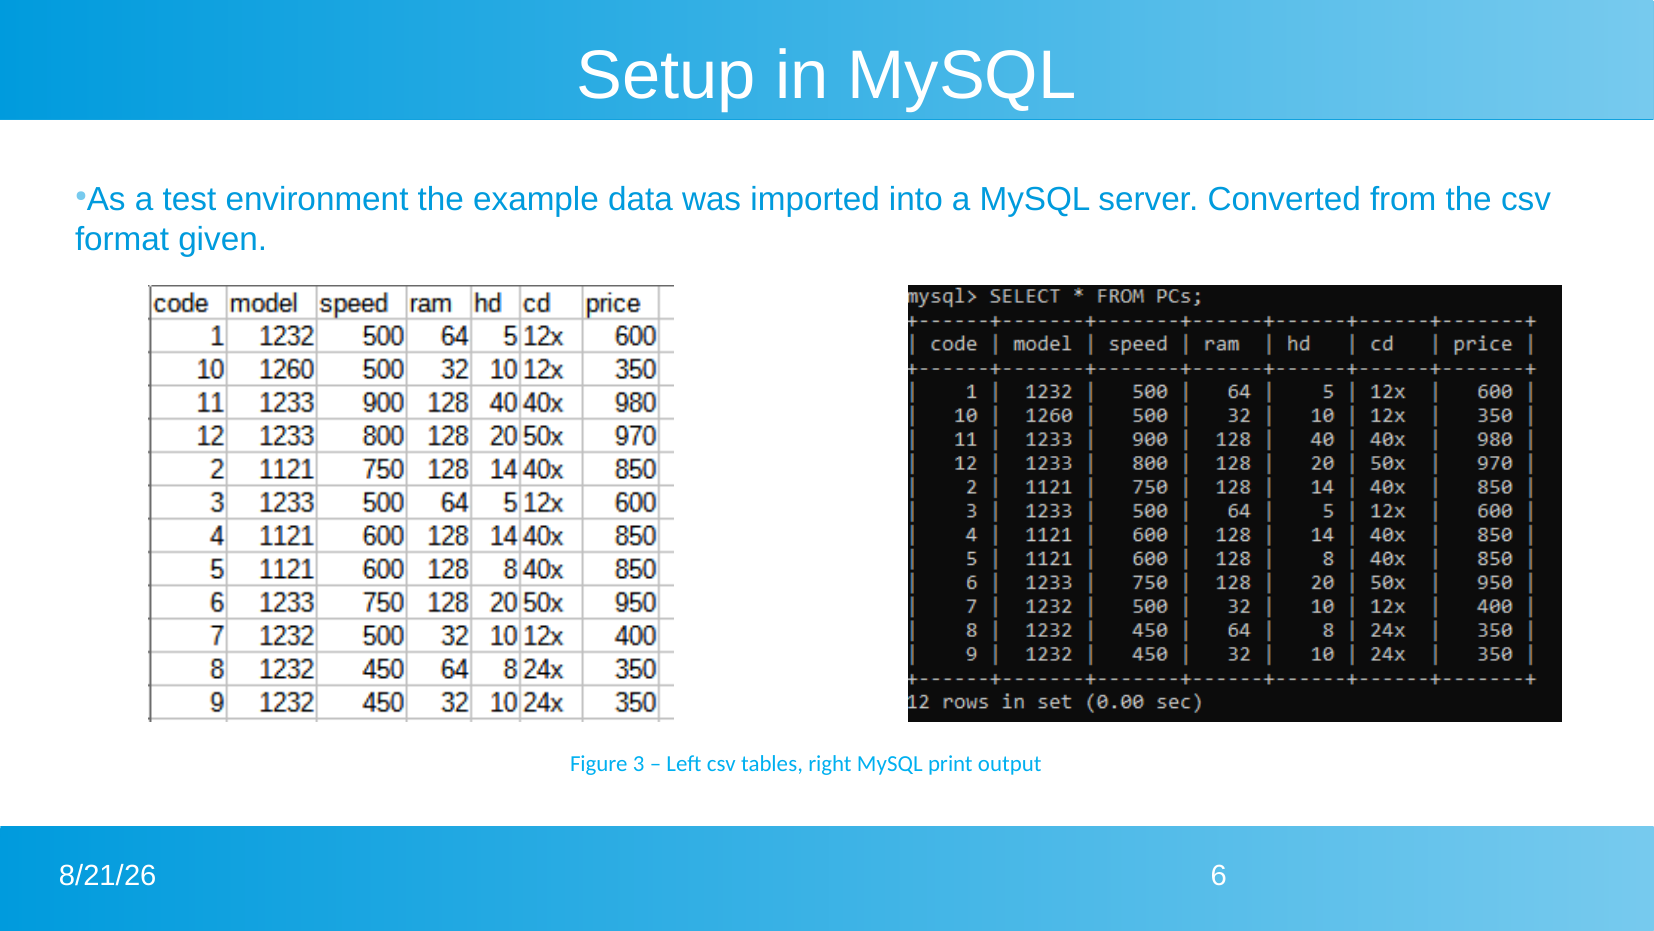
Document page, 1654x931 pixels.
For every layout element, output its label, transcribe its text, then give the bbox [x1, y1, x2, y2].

picture [148, 285, 674, 722]
text_box Figure 3 – Left csv tables, right MySQL print output [555, 741, 1211, 785]
list As a test environment the example data was imported into a MySQL server. Converted from the csv format given. [75, 177, 1611, 768]
text_box 3/8/23 [59, 856, 443, 916]
picture [908, 285, 1562, 722]
text_box <number> [1210, 856, 1595, 916]
title Setup in MySQL [59, 29, 1595, 108]
